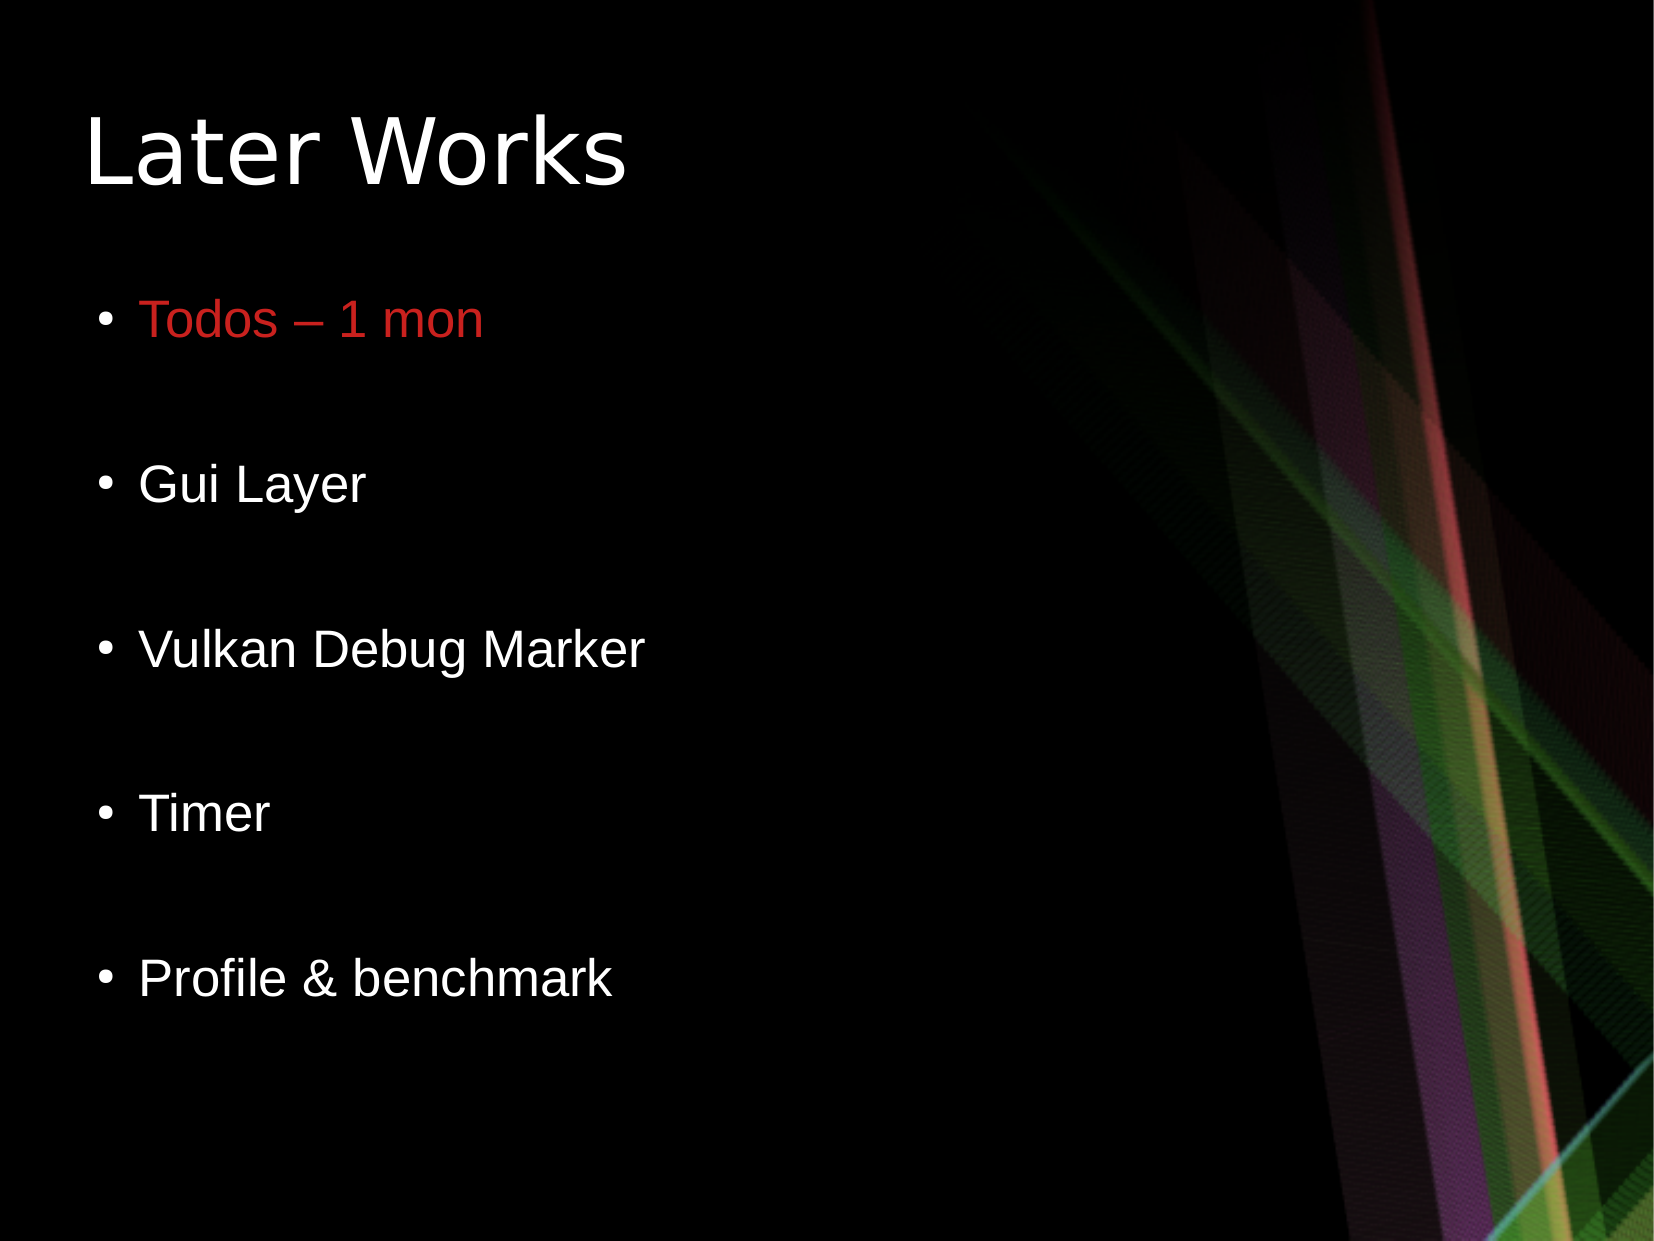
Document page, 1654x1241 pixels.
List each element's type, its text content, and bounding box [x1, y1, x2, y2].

list Todos – 1 mon Gui Layer Vulkan Debug Marker Timer Profile & benchmark [82, 290, 1571, 1010]
title Later Works [82, 49, 1571, 257]
picture [0, 0, 1654, 1241]
